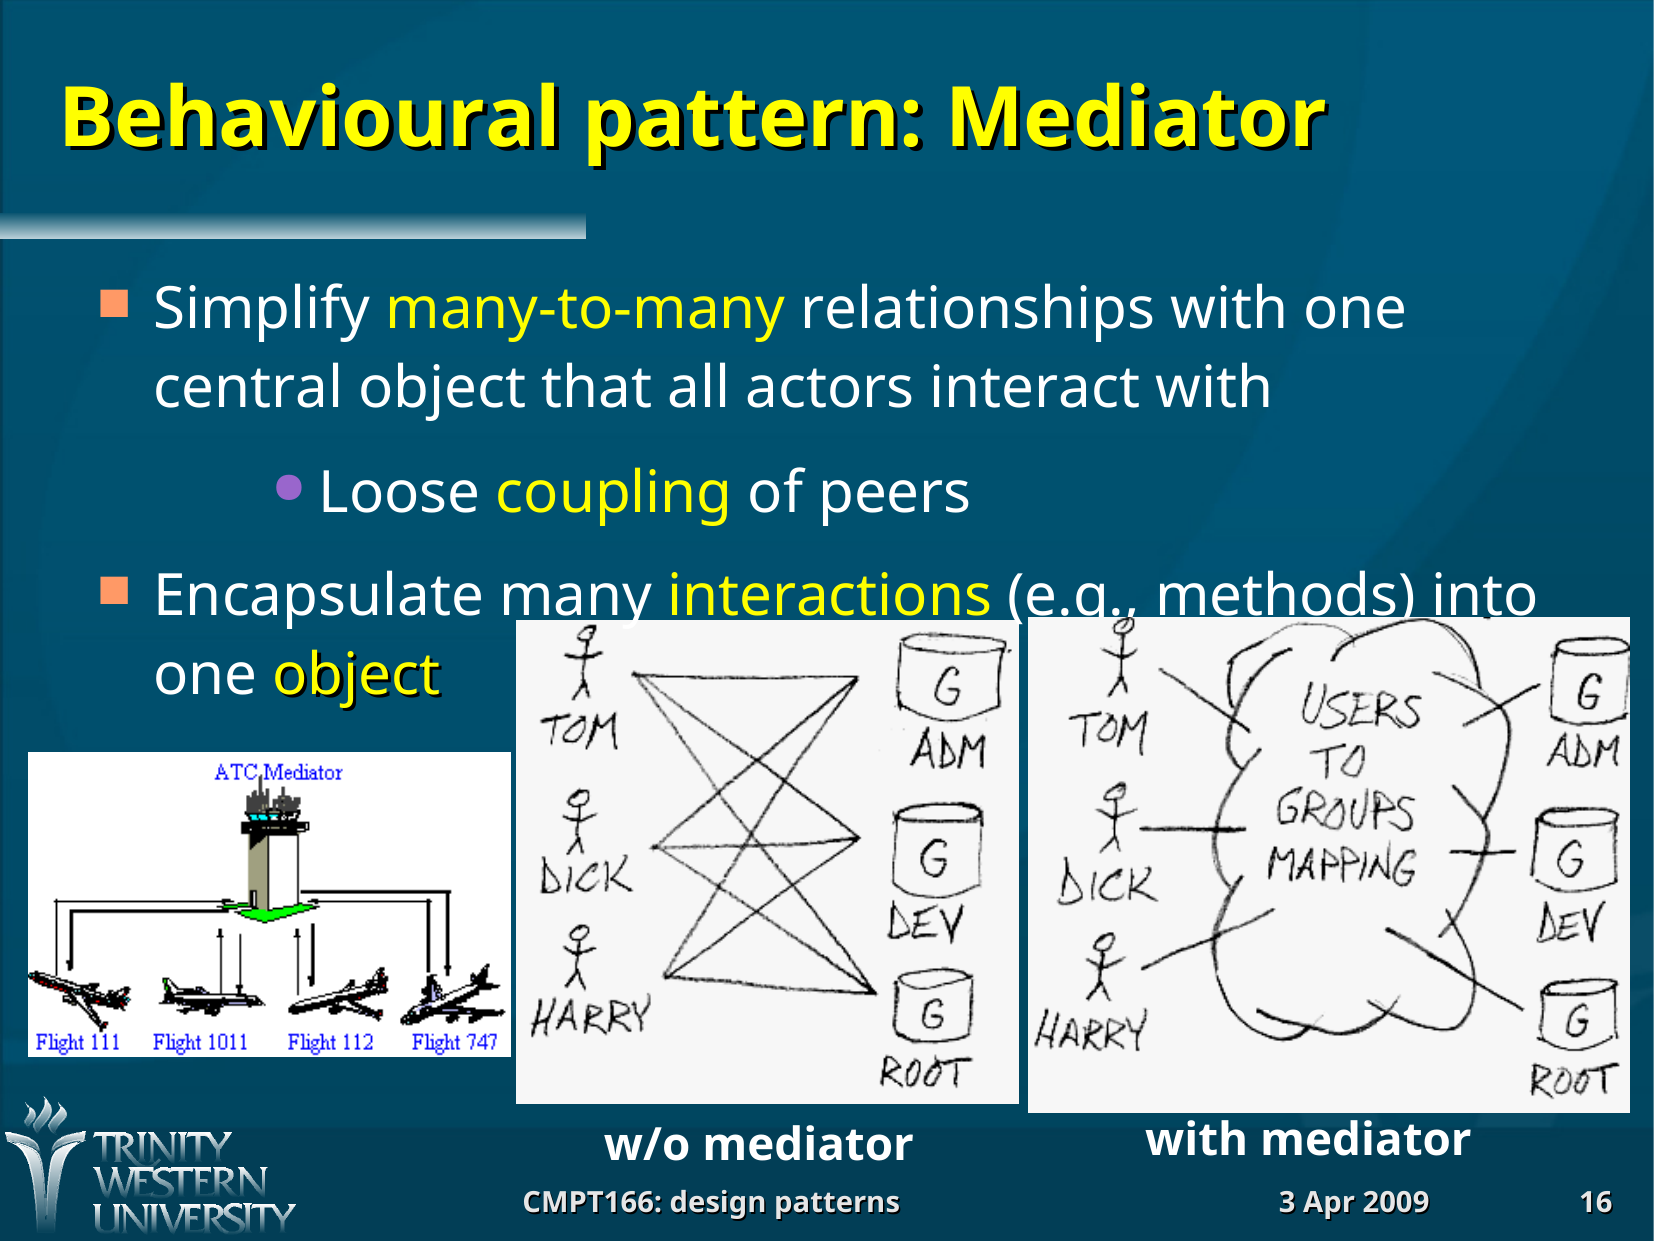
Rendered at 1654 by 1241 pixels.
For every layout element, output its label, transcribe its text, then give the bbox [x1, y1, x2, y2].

list Simplify many-to-many relationships with one central object that all actors interact with Loose coupling of peers Encapsulate many interactions (e.g., methods) into one object e.g., ATC [82, 266, 1571, 748]
picture [29, 753, 510, 1056]
text_box w/o mediator [589, 1108, 960, 1178]
picture [1029, 617, 1654, 1126]
title Behavioural pattern: Mediator [59, 27, 1548, 201]
picture [38, 1227, 54, 1232]
text_box with mediator [1130, 1103, 1523, 1172]
picture [517, 748, 1018, 1103]
